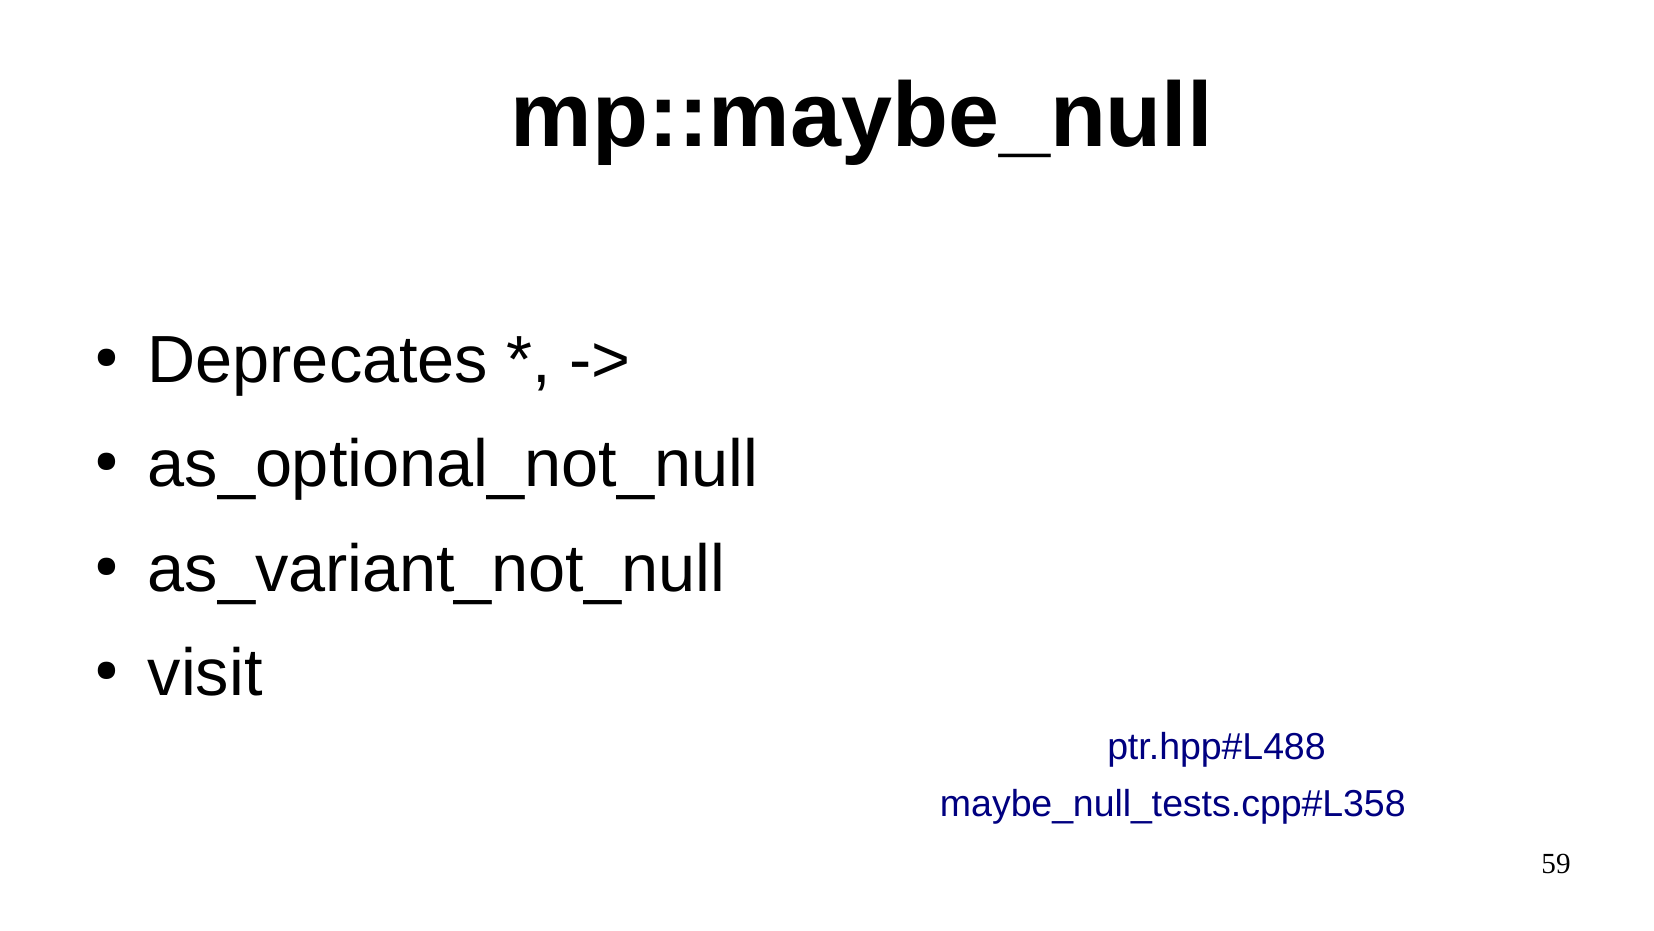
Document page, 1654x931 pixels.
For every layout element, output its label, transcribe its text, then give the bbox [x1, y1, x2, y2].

title mp::maybe_null [82, 37, 1571, 193]
list Deprecates *, -> as_optional_not_null as_variant_not_null visit [76, 217, 1565, 827]
text_box maybe_null_tests.cpp#L358 [925, 774, 1422, 832]
text_box ptr.hpp#L488 [1092, 717, 1342, 774]
